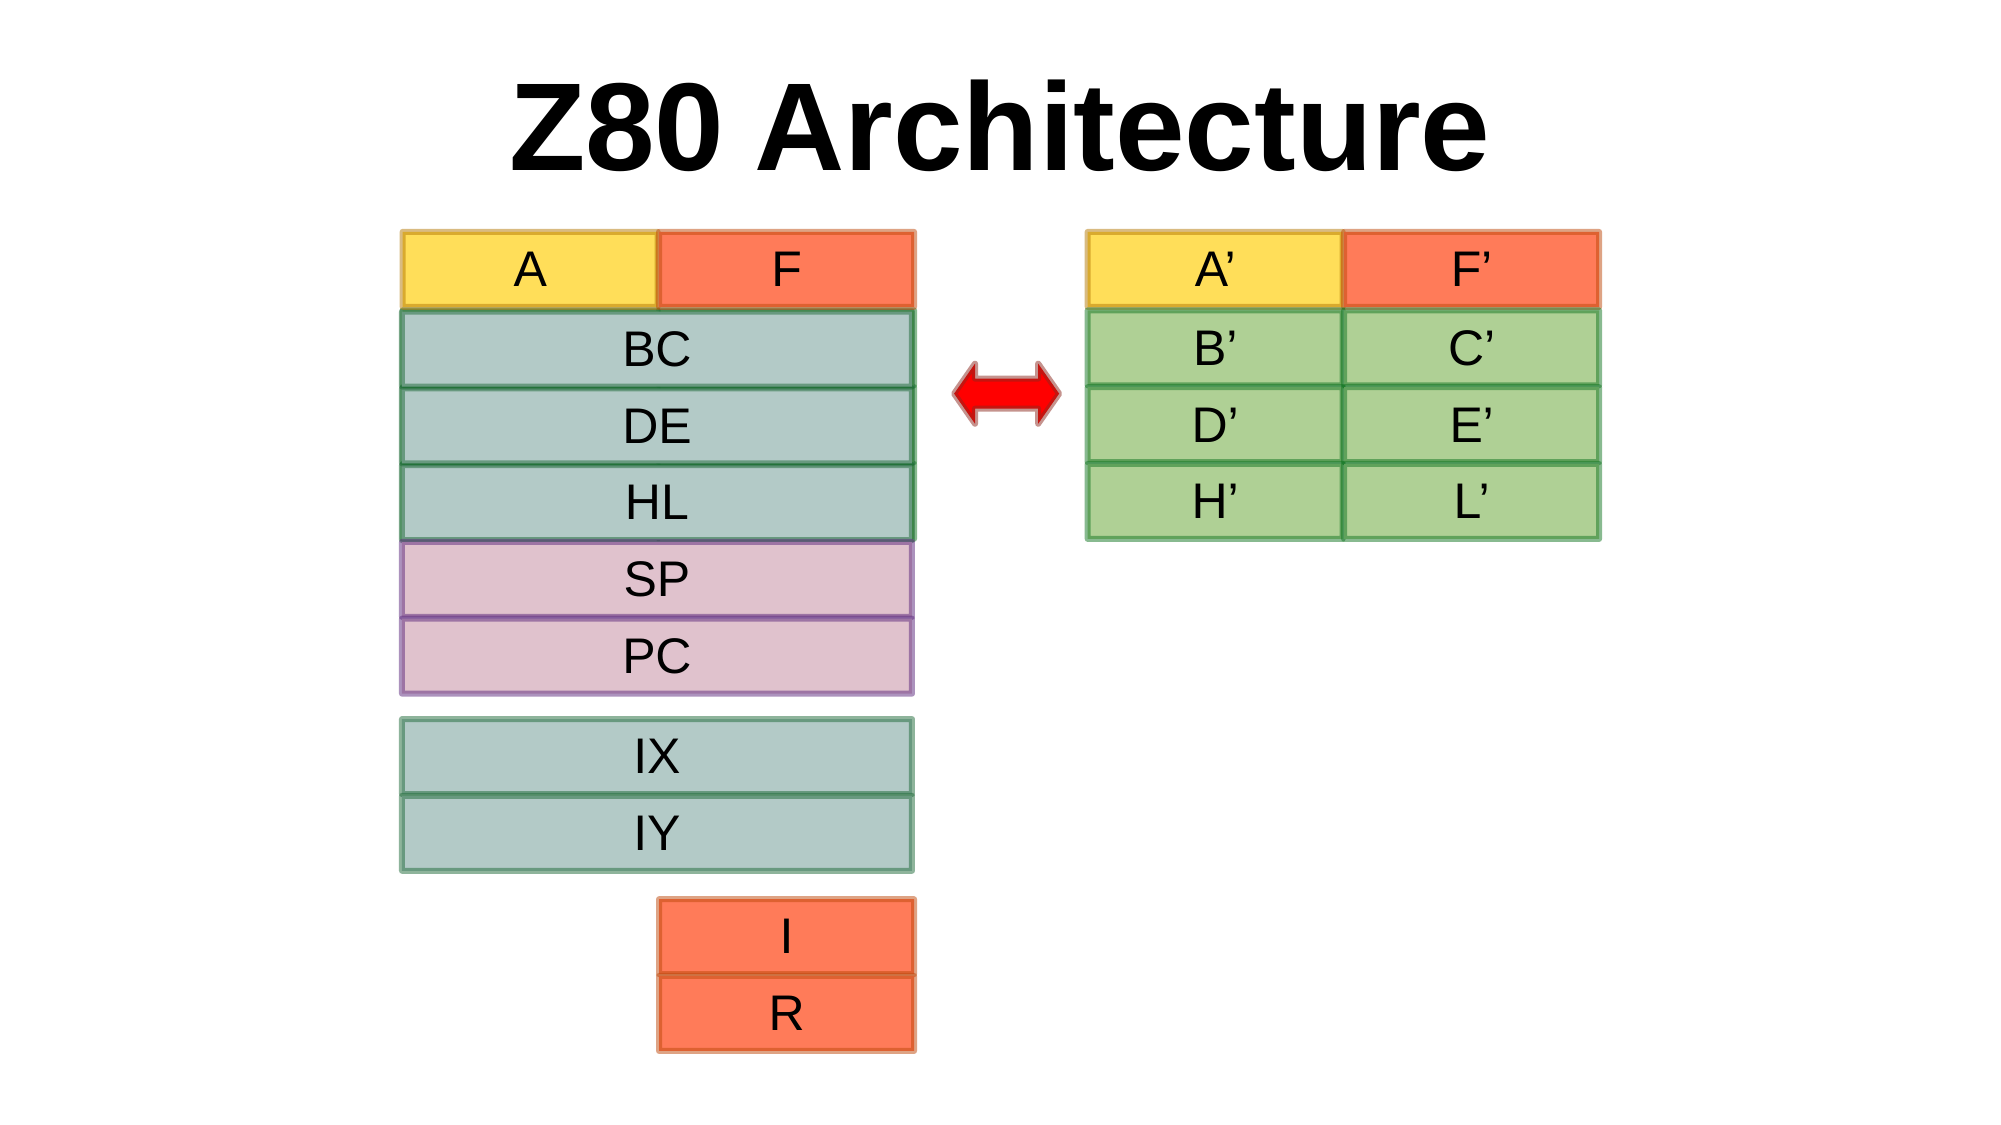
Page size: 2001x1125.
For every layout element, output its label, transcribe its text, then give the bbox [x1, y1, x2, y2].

text_box A [402, 231, 658, 307]
text_box BC [401, 311, 912, 387]
text_box E [659, 387, 915, 463]
text_box IX [401, 719, 912, 795]
text_box C’ [1344, 310, 1600, 386]
text_box F’ [1344, 231, 1600, 307]
text_box I [659, 899, 915, 975]
text_box H’ [1087, 463, 1343, 539]
text_box [954, 363, 1060, 424]
text_box E’ [1344, 387, 1600, 463]
text_box F [659, 231, 915, 307]
text_box SP [401, 541, 912, 617]
text_box L [659, 463, 915, 539]
text_box R [659, 975, 915, 1051]
text_box DE [401, 388, 912, 464]
text_box A’ [1087, 231, 1343, 307]
text_box IY [401, 795, 912, 871]
text_box D’ [1087, 387, 1343, 463]
text_box HL [401, 465, 912, 541]
text_box B’ [1087, 310, 1343, 386]
text_box PC [401, 618, 912, 694]
text_box C [659, 310, 915, 386]
text_box L’ [1344, 463, 1600, 539]
title Z80 Architecture [137, 24, 1863, 242]
